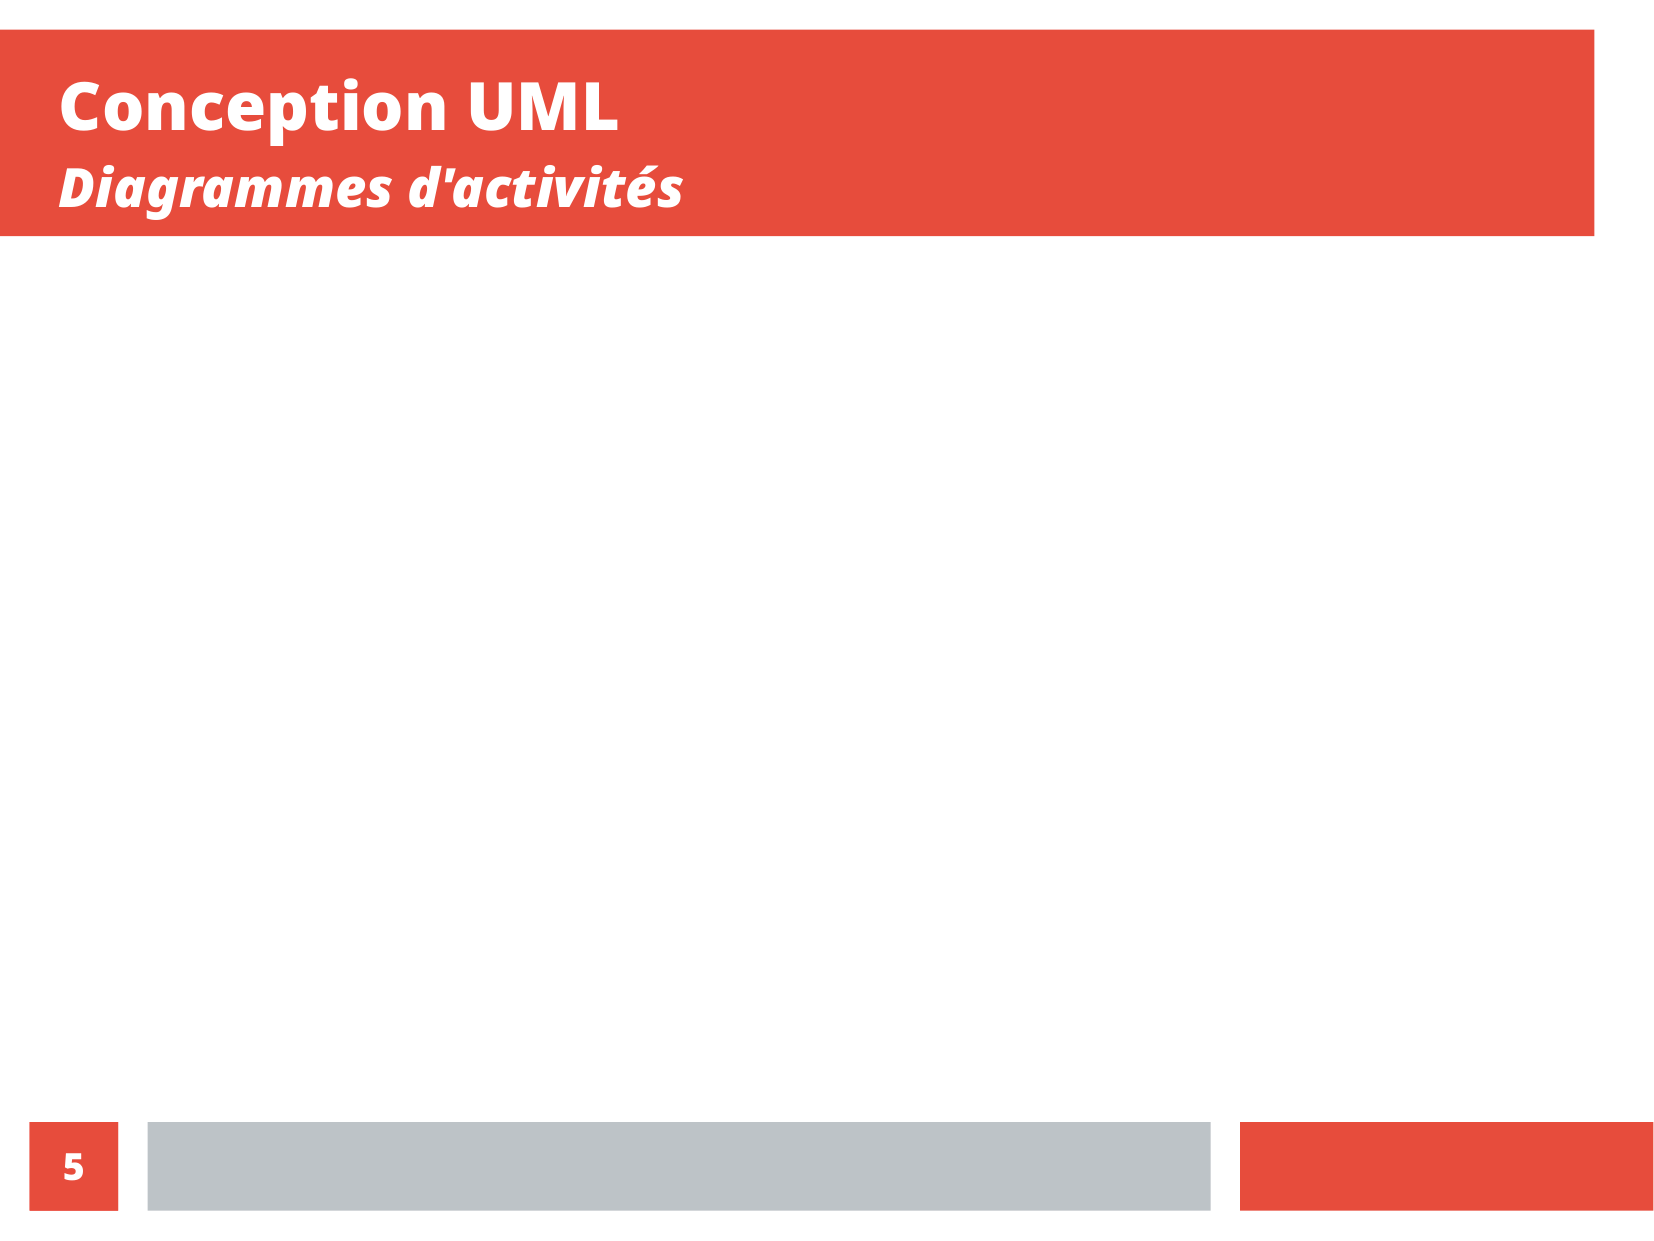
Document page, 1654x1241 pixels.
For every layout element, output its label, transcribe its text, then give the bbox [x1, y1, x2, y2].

title Conception UML Diagrammes d'activités [59, 59, 1595, 207]
